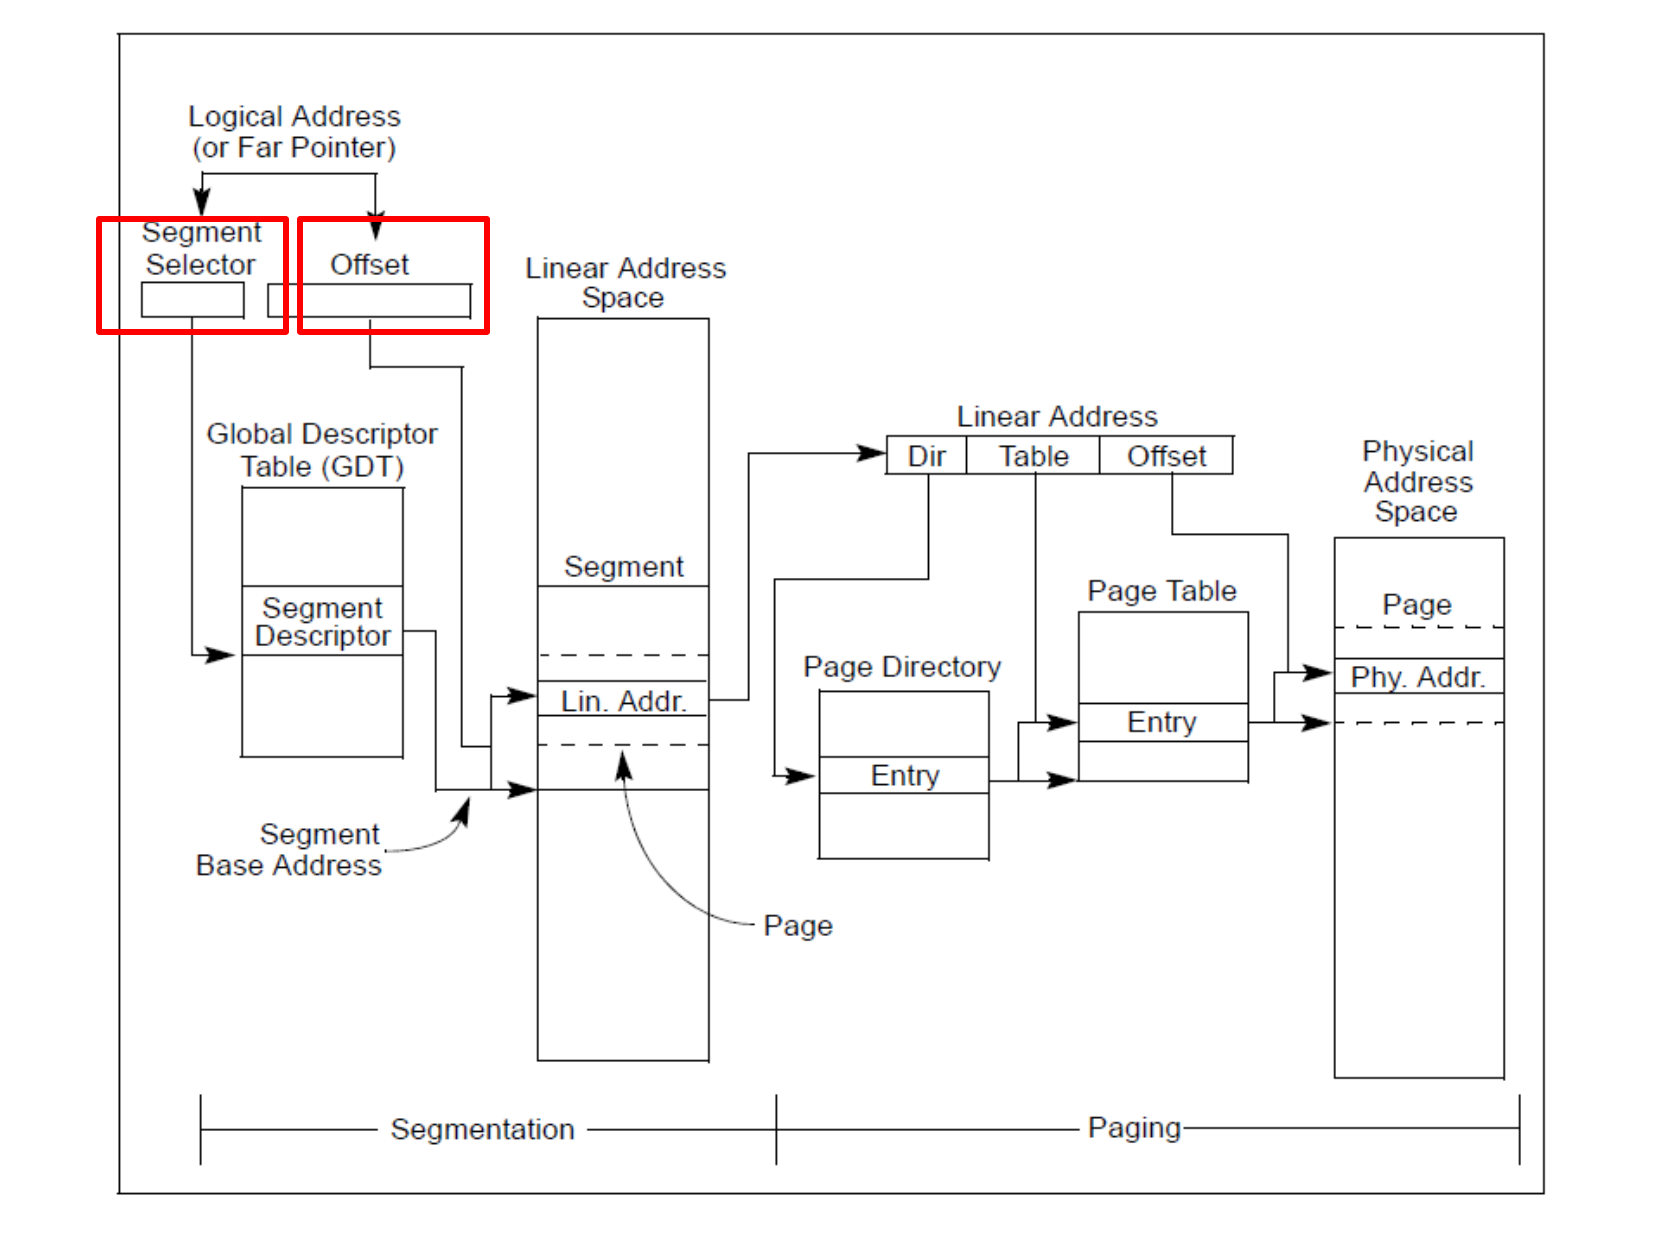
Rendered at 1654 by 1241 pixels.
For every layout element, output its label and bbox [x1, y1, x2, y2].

picture [112, 222, 283, 329]
picture [112, 23, 1559, 1201]
